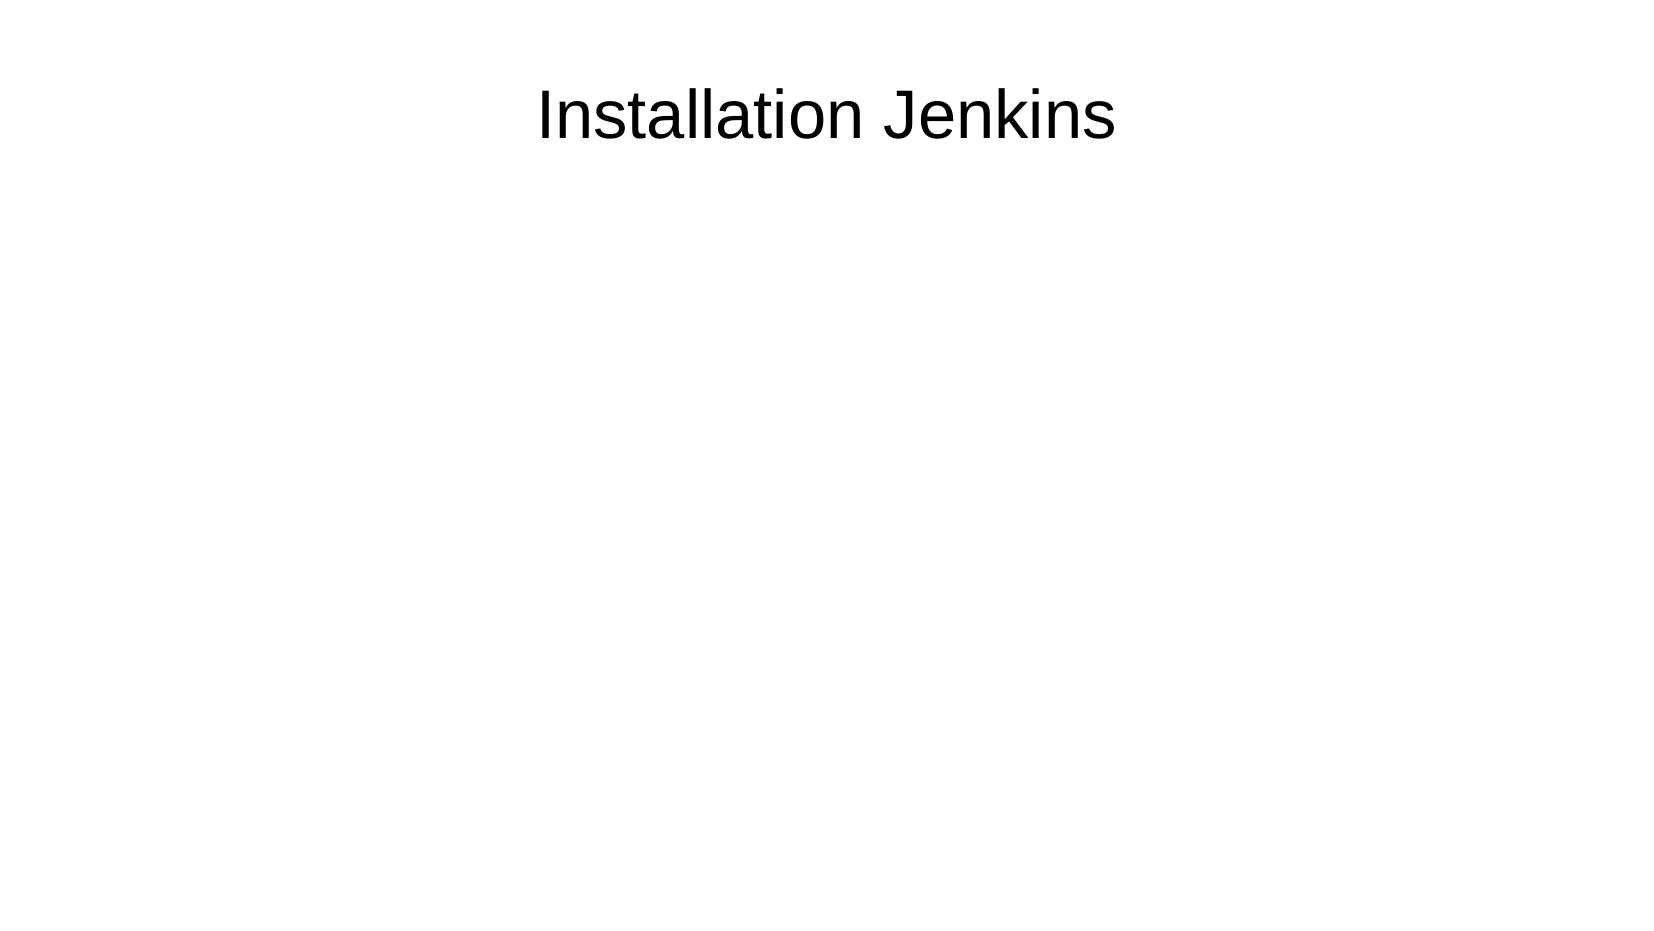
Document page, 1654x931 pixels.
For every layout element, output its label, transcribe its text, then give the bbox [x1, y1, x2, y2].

title Installation Jenkins [82, 37, 1571, 193]
